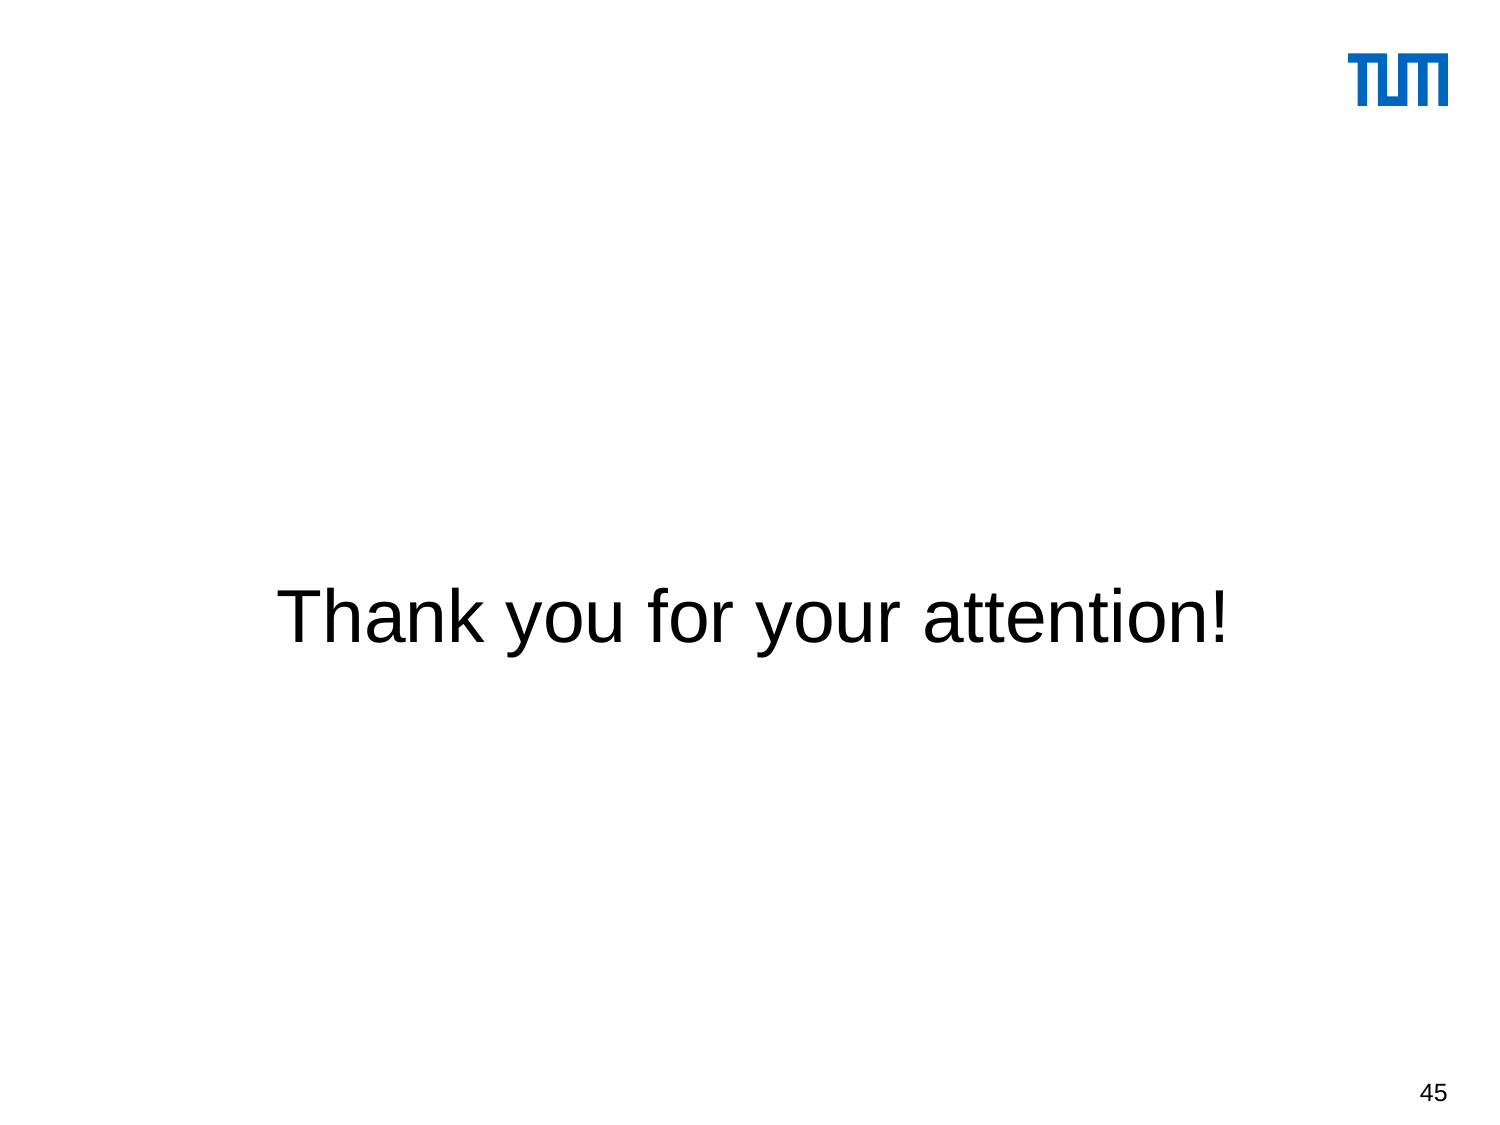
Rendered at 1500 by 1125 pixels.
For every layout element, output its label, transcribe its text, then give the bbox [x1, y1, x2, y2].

list Thank you for your attention! [90, 554, 1418, 759]
slide_number <number> [1111, 1061, 1448, 1122]
